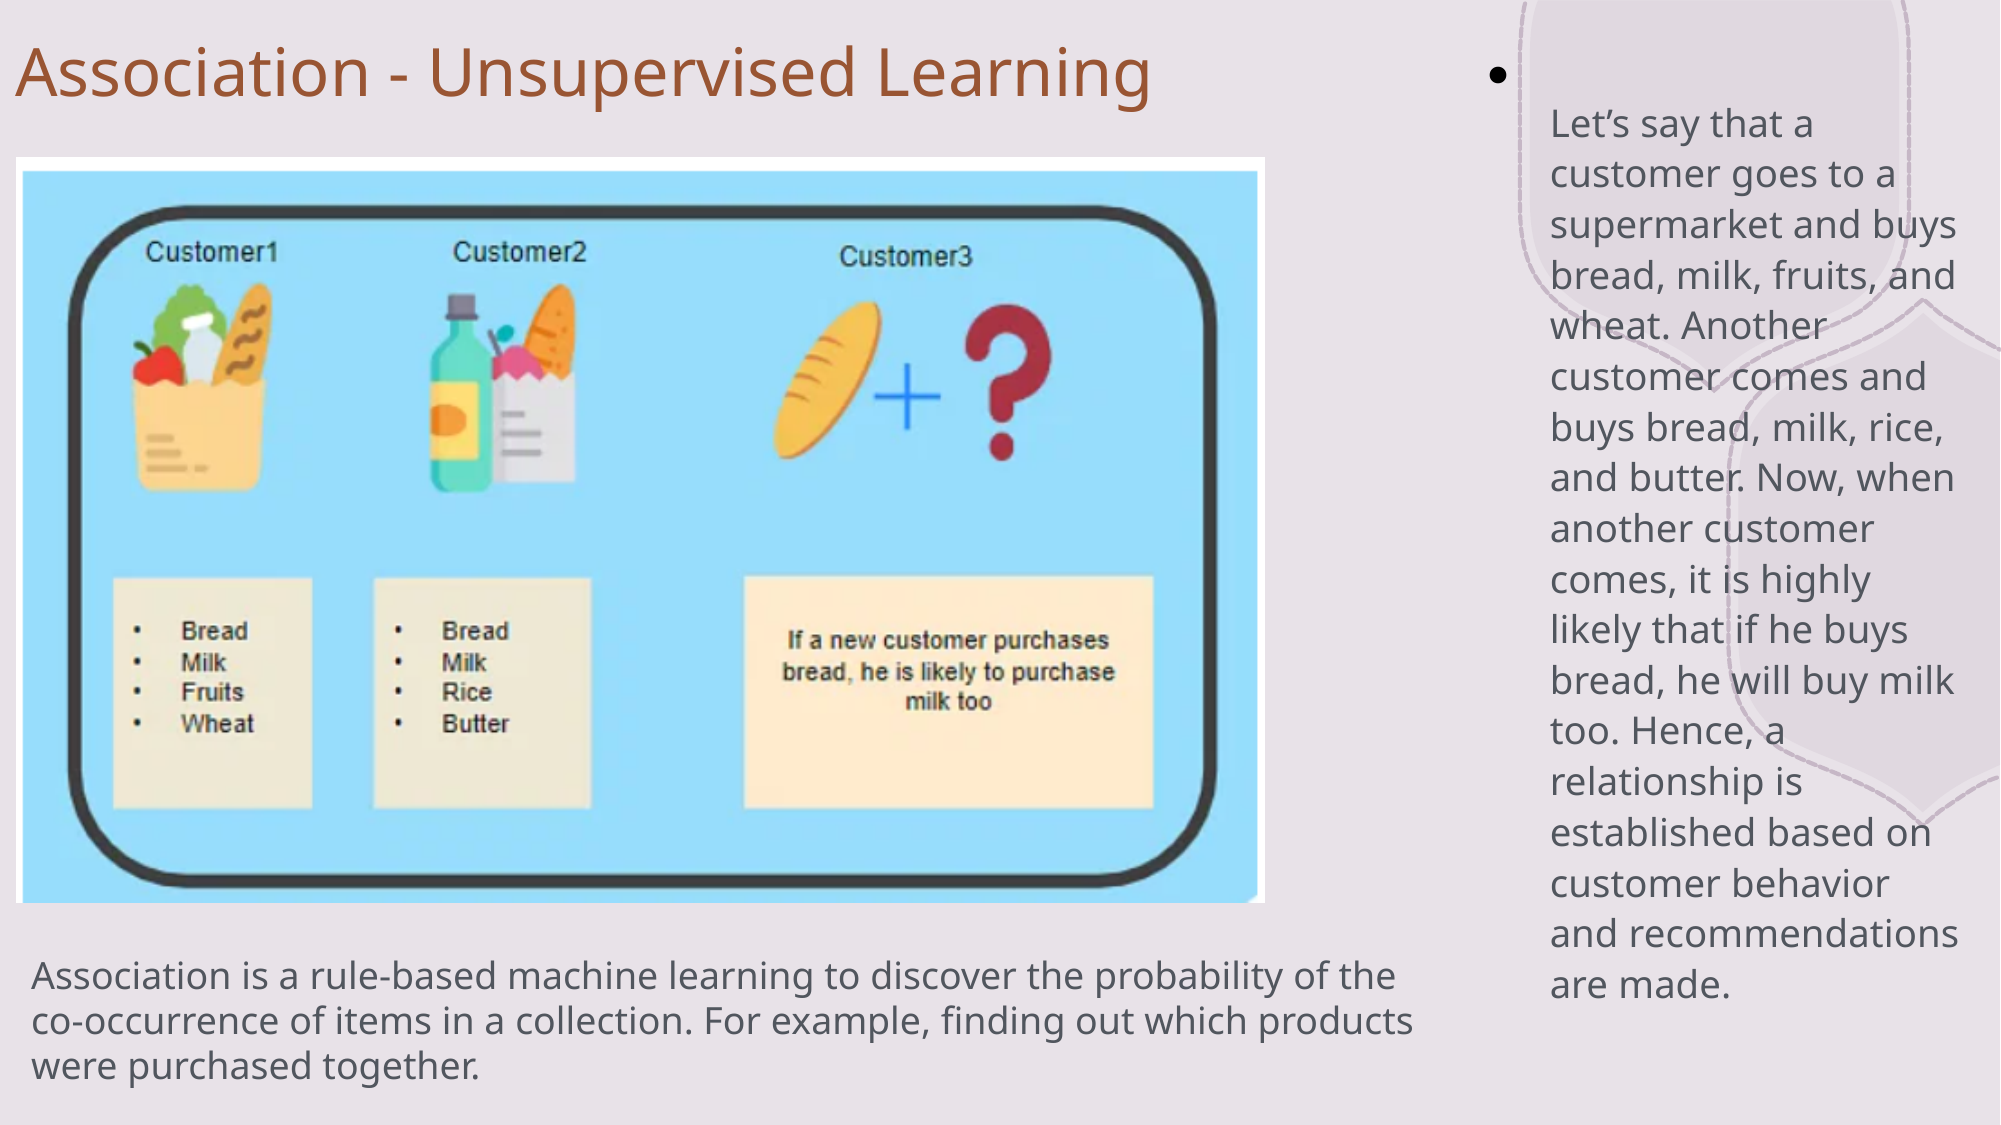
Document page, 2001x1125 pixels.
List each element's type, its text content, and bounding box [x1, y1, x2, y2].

list Let’s say that a customer goes to a supermarket and buys bread, milk, fruits, and wheat. Another customer comes and buys bread, milk, rice, and butter. Now, when another customer comes, it is highly likely that if he buys bread, he will buy milk too. Hence, a relationship is established based on customer behavior and recommendations are made. [1465, 35, 1984, 1097]
picture [16, 157, 1265, 903]
text_box Association is a rule-based machine learning to discover the probability of the co-occurrence of items in a collection. For example, finding out which products were purchased together. [16, 944, 1466, 1097]
title Association - Unsupervised Learning [0, 0, 1489, 158]
